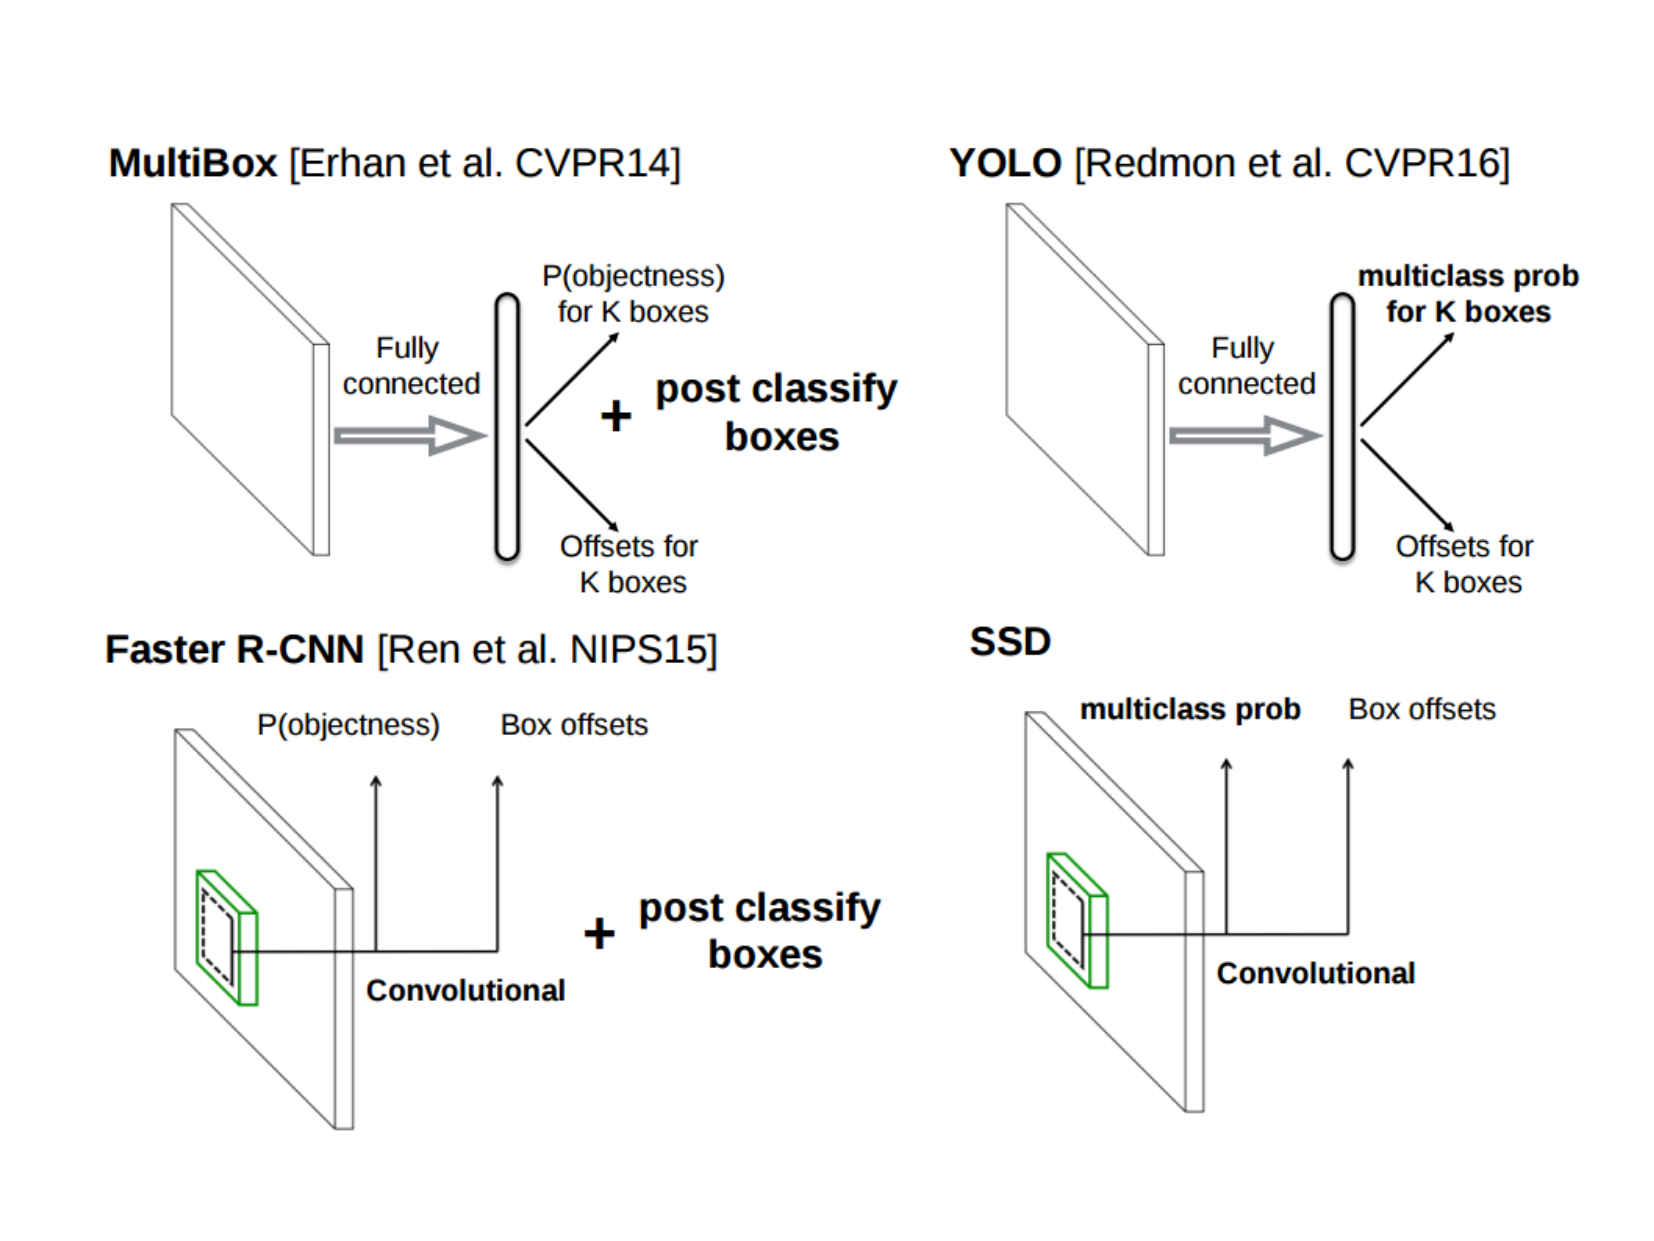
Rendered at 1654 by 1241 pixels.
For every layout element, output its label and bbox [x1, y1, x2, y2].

picture [77, 125, 1592, 1140]
